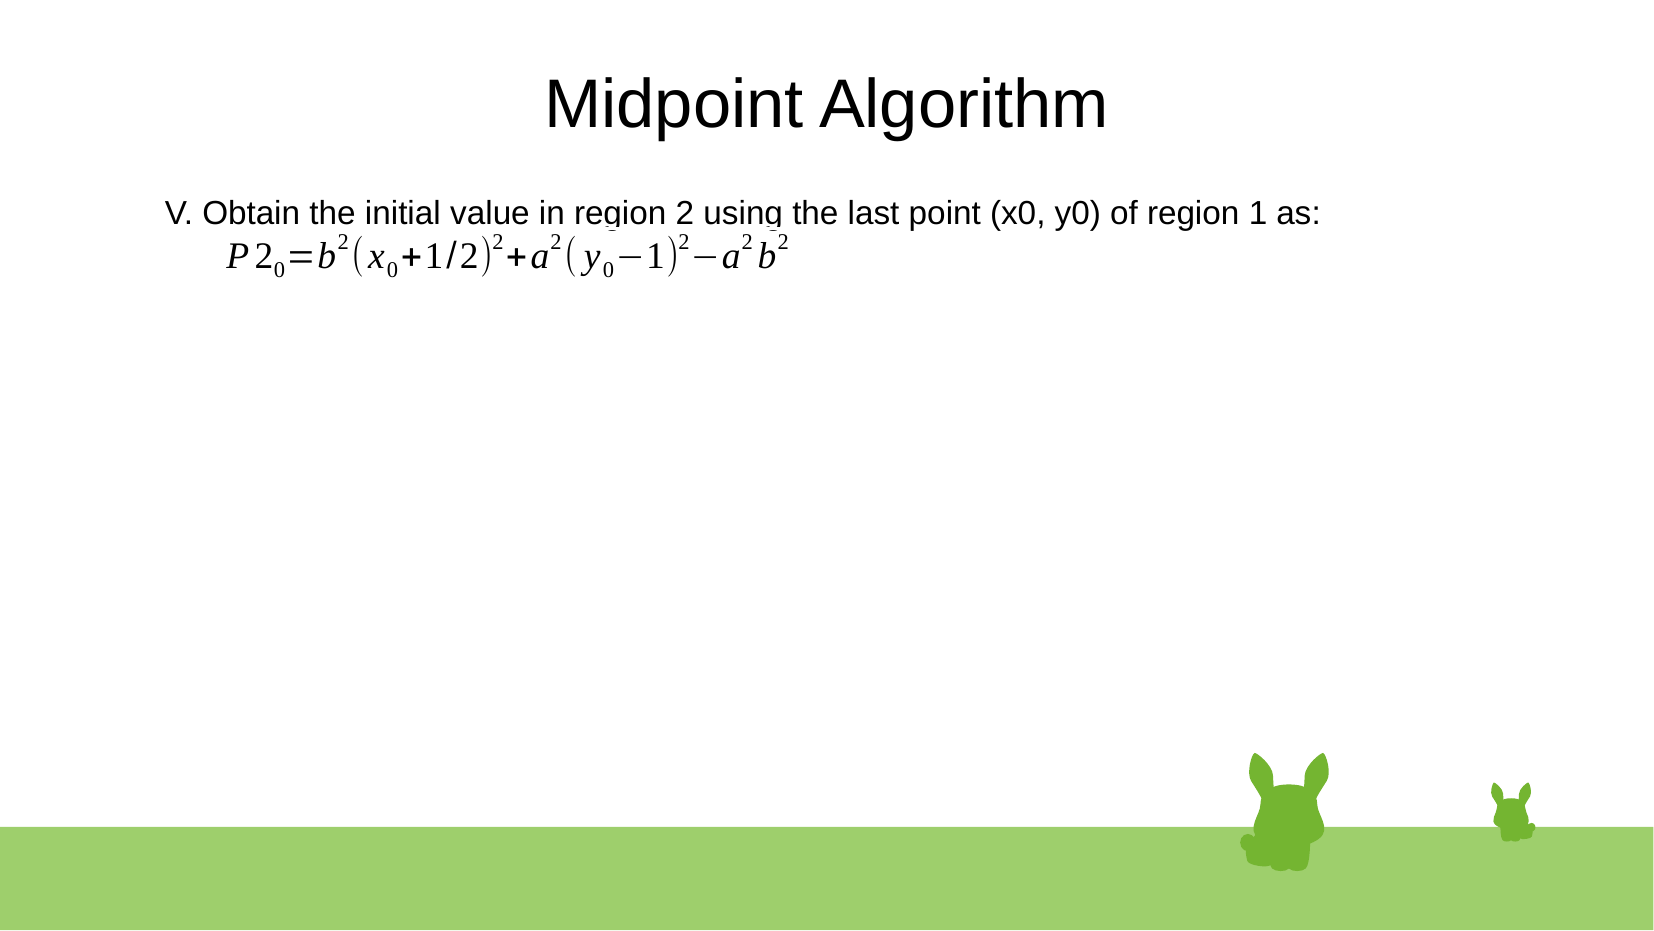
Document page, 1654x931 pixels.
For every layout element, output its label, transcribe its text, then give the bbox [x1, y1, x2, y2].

chart [224, 229, 789, 283]
title Midpoint Algorithm [88, 29, 1565, 178]
text_box V. Obtain the initial value in region 2 using the last point (x0, y0) of region 1 as: [150, 187, 1426, 751]
